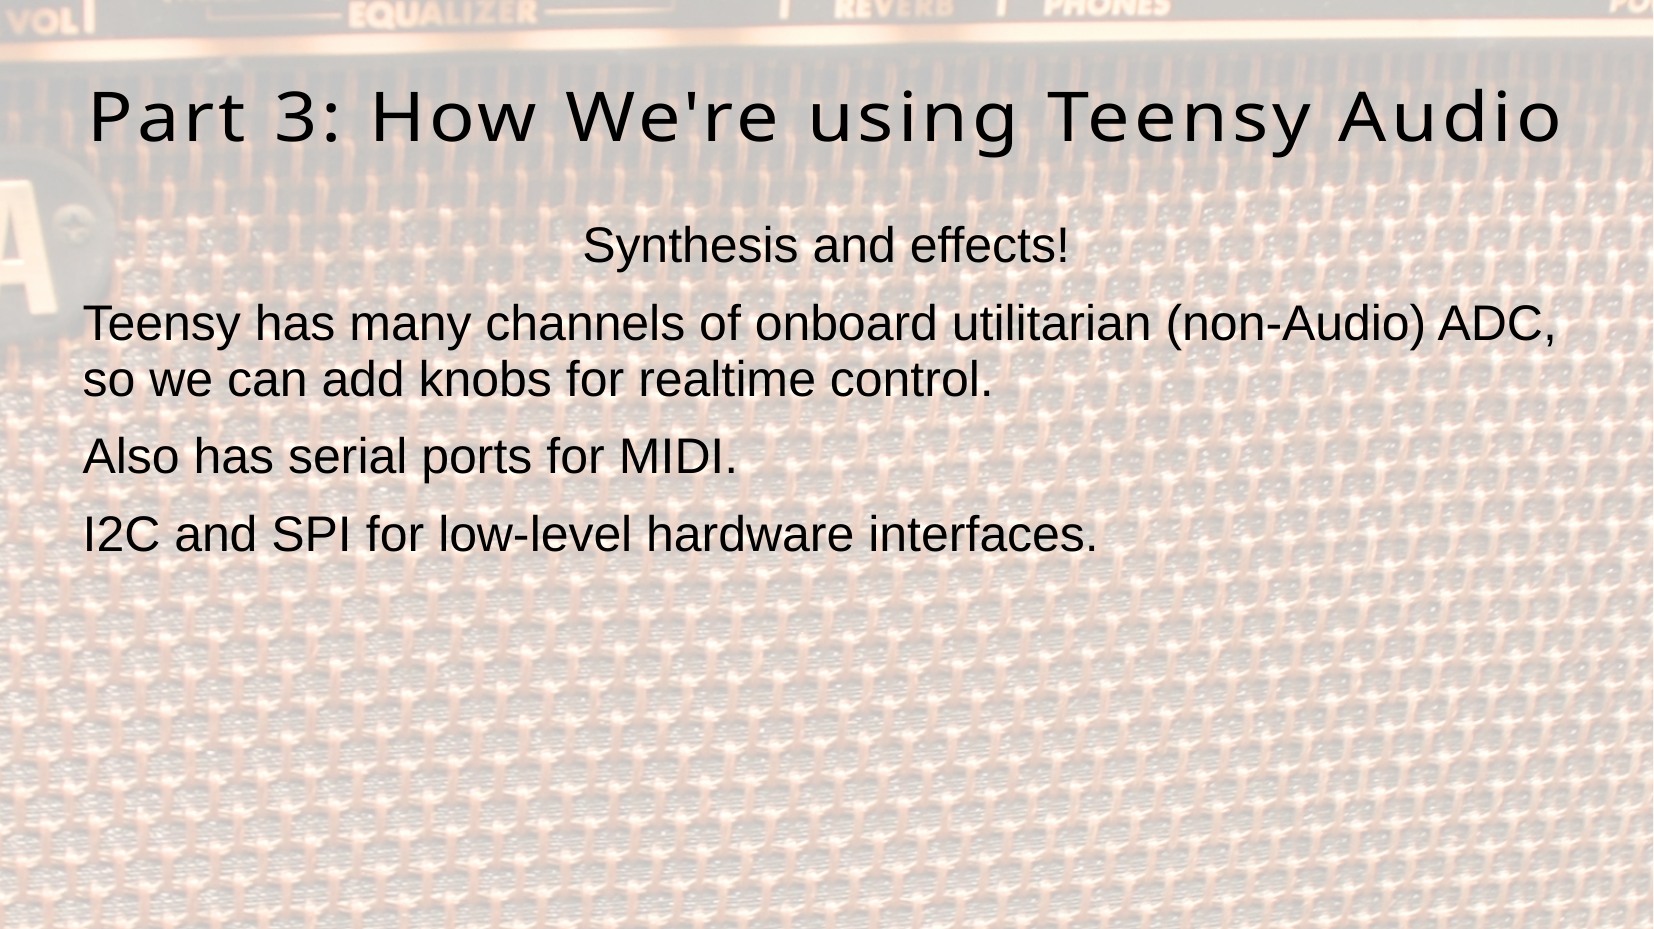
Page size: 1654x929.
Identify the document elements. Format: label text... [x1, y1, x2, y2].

picture [0, 0, 1654, 929]
list Synthesis and effects! Teensy has many channels of onboard utilitarian (non-Audio) ADC, so we can add knobs for realtime control. Also has serial ports for MIDI. I2C and SPI for low-level hardware interfaces. [82, 217, 1571, 756]
title Part 3: How We're using Teensy Audio [82, 36, 1571, 192]
